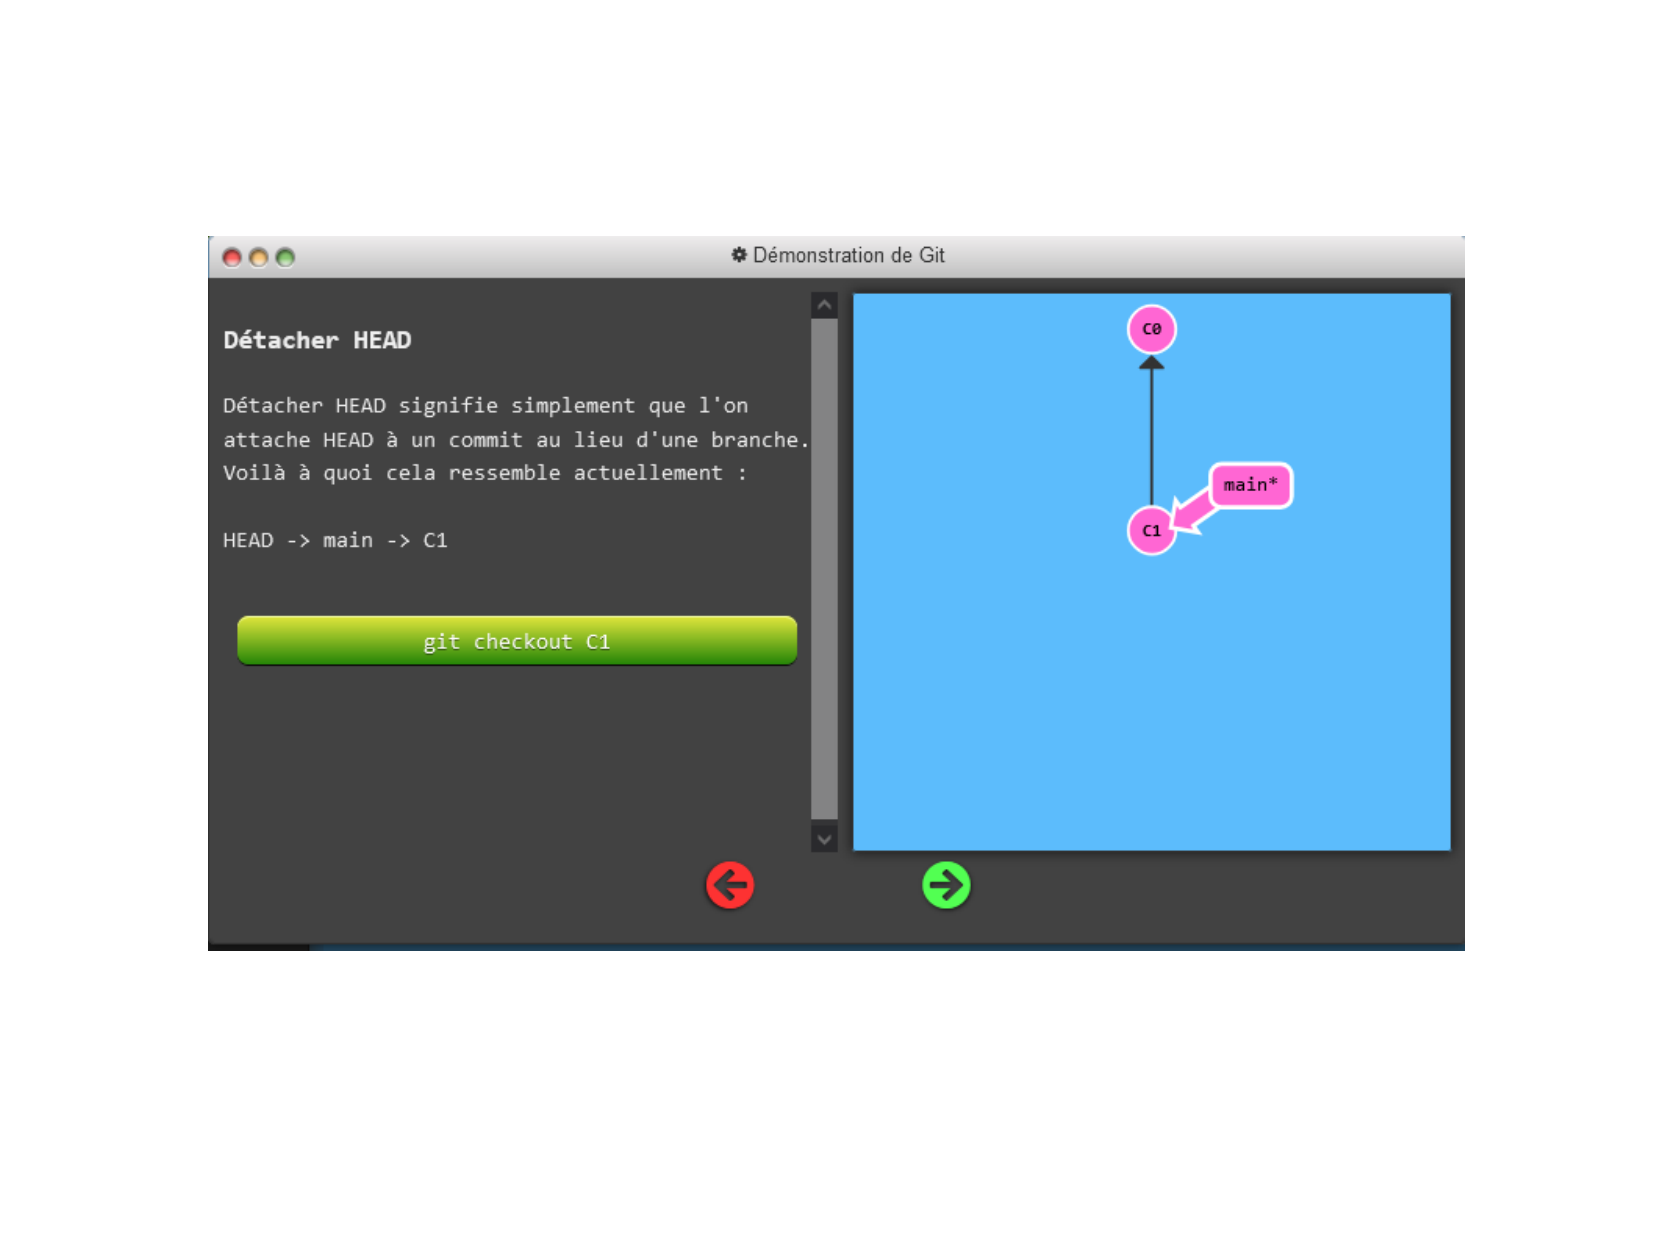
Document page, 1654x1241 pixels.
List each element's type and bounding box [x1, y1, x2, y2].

picture [208, 236, 1465, 951]
